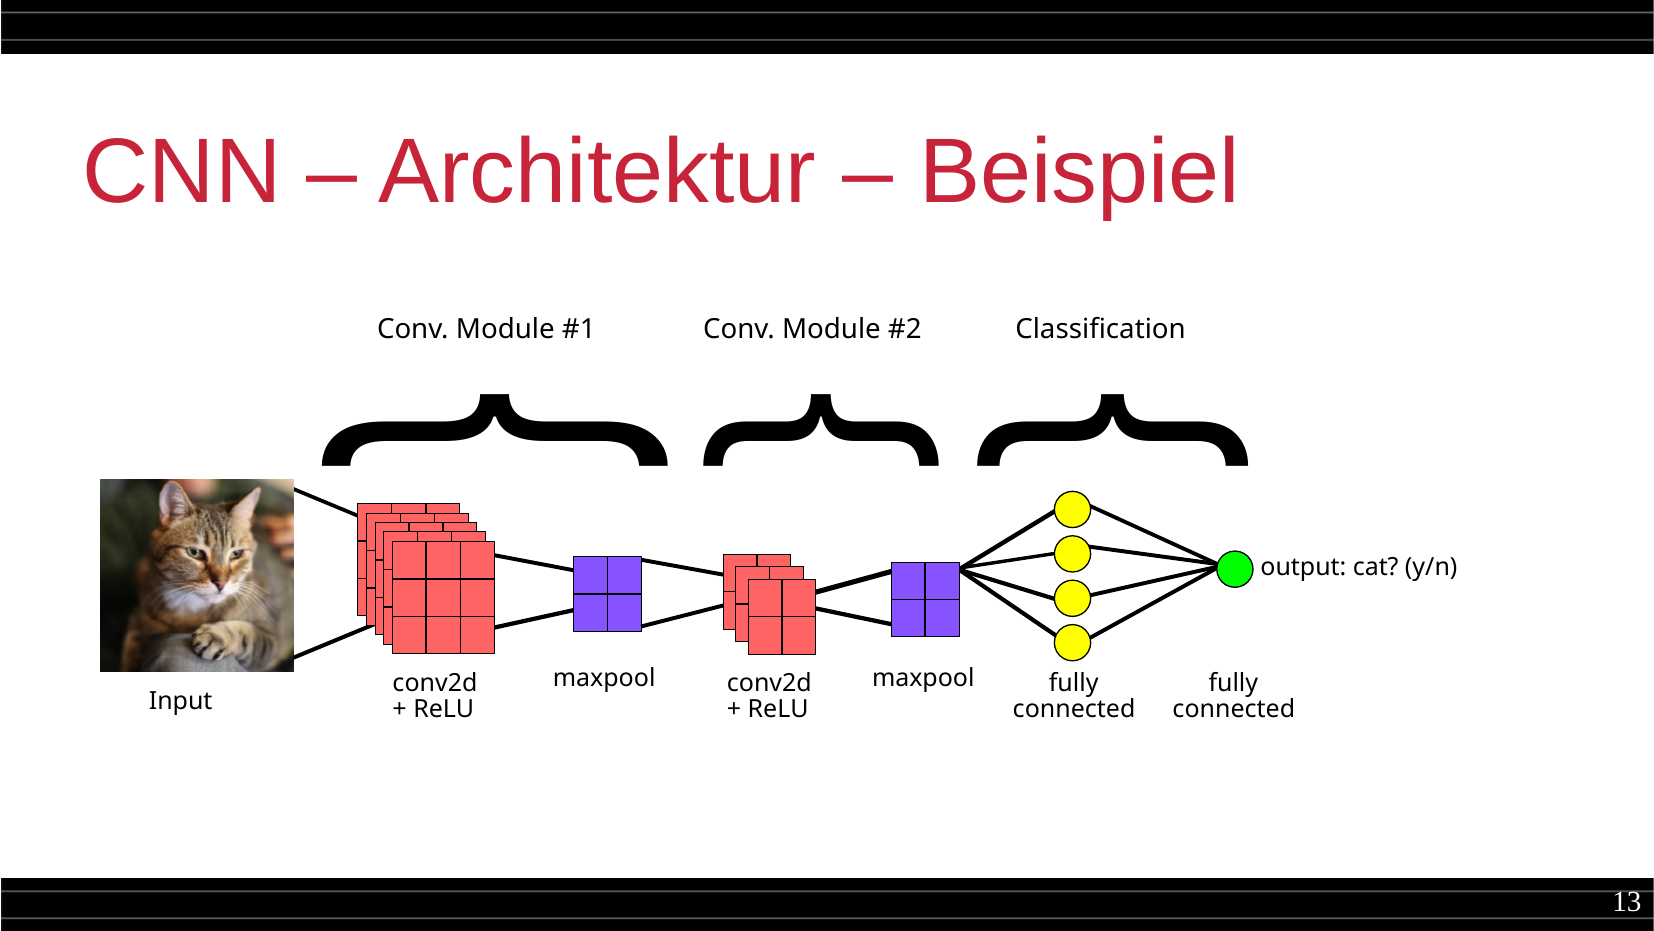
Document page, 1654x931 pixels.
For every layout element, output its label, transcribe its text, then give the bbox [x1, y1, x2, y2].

title CNN – Architektur – Beispiel [82, 92, 1571, 249]
picture [1, 878, 1654, 931]
picture [1, 0, 1654, 54]
picture [82, 289, 1571, 740]
